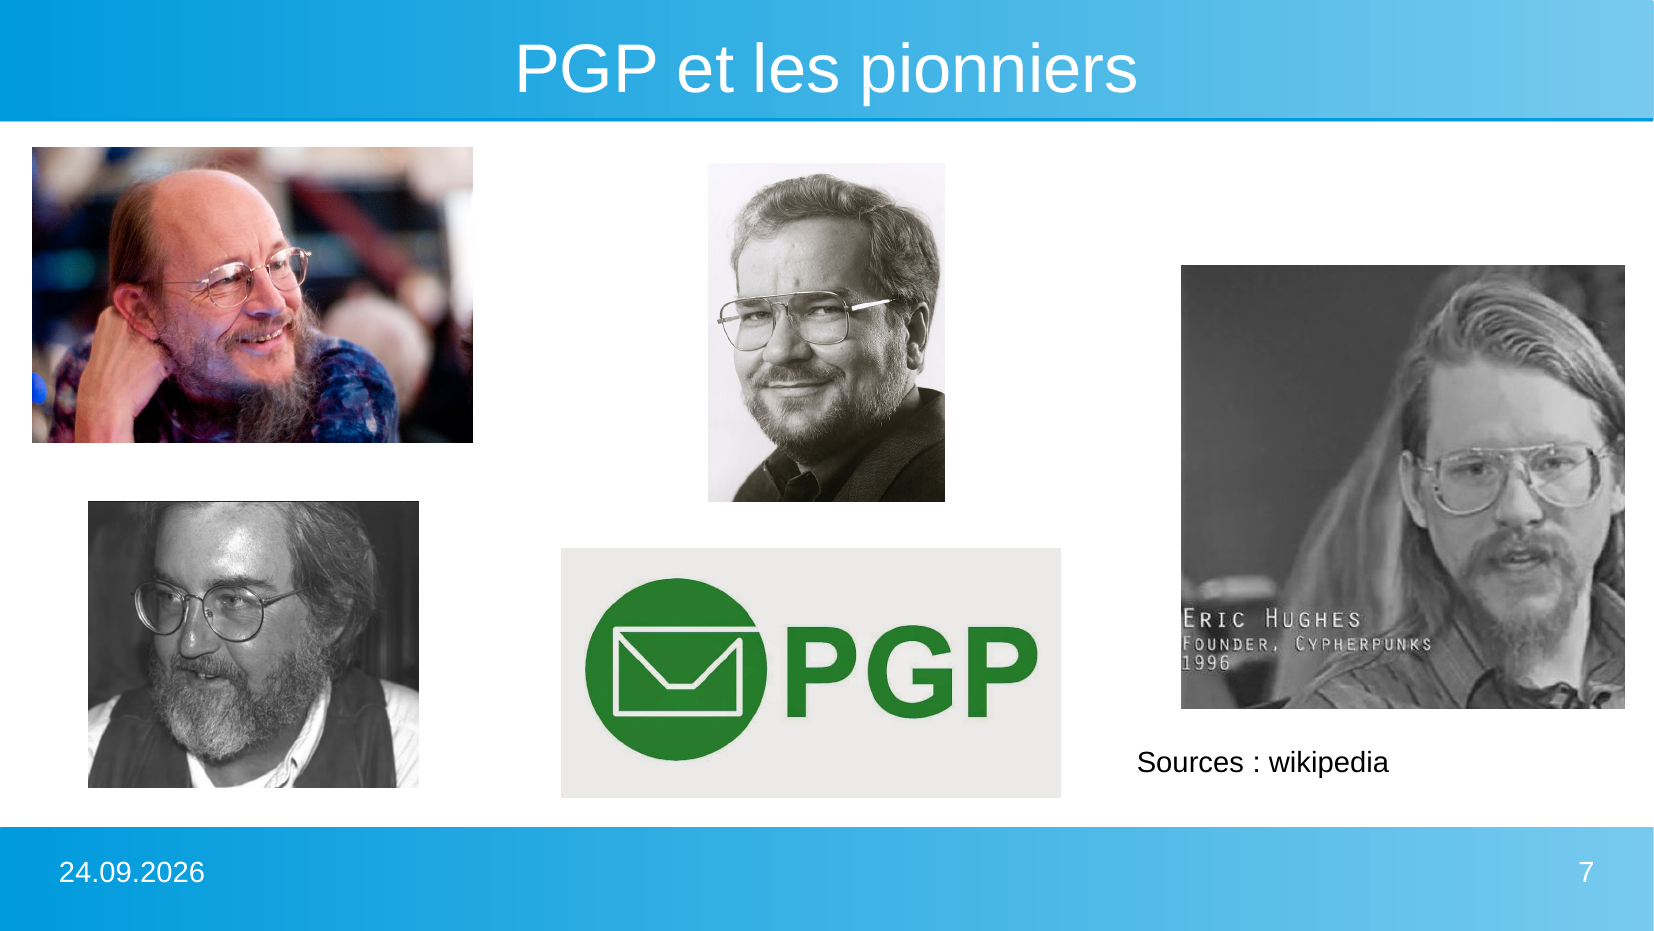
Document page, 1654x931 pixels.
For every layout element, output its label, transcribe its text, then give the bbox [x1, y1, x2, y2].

picture [32, 147, 473, 443]
title PGP et les pionniers [59, 29, 1595, 108]
picture [561, 548, 1061, 798]
picture [1181, 265, 1625, 709]
text_box Sources : wikipedia [1122, 738, 1595, 786]
picture [708, 163, 945, 502]
picture [88, 501, 419, 789]
